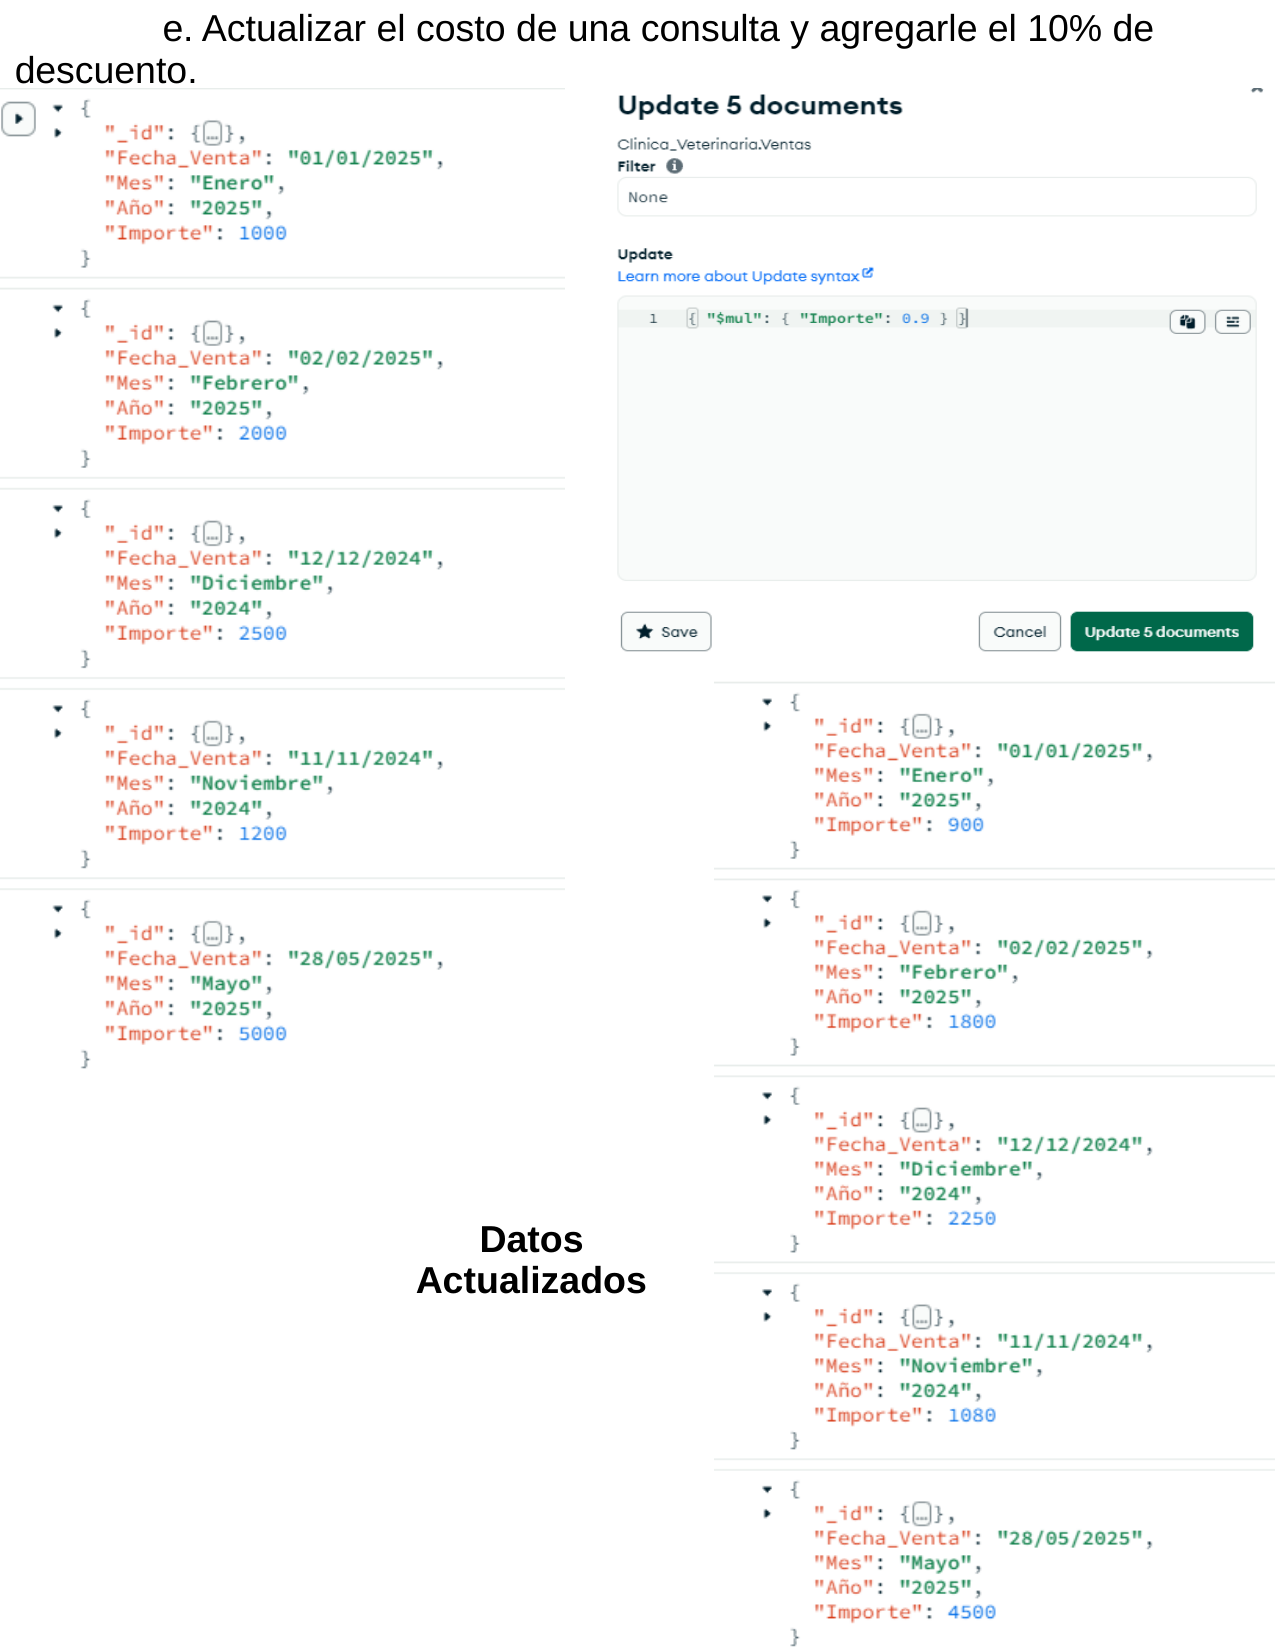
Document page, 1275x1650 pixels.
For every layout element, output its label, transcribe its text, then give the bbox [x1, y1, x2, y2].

picture [714, 679, 1275, 1650]
picture [590, 88, 1270, 659]
picture [0, 88, 565, 1070]
text_box e. Actualizar el costo de una consulta y agregarle el 10% de descuento. [0, 0, 1275, 119]
text_box Datos Actualizados [383, 1210, 680, 1310]
